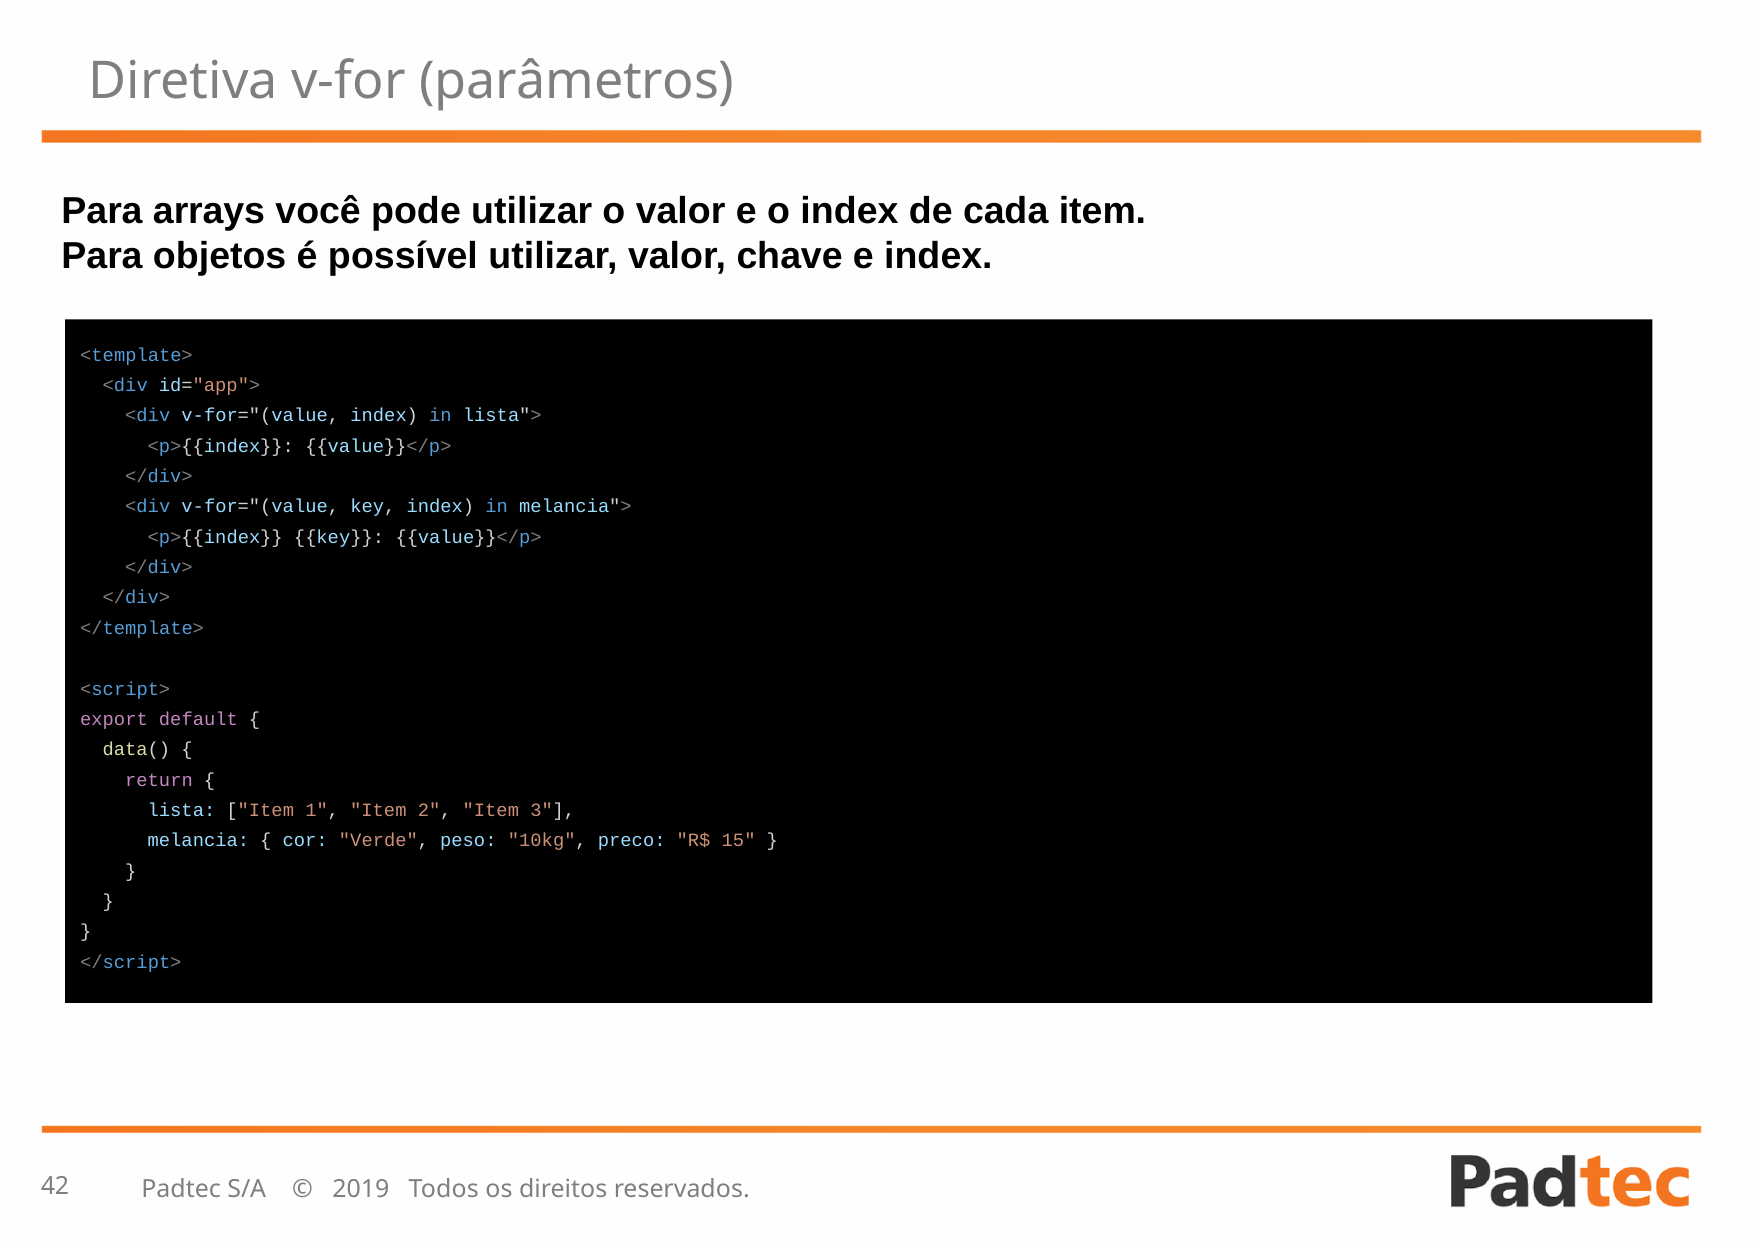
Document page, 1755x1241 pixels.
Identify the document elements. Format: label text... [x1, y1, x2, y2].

title Diretiva v-for (parâmetros) [73, 29, 1653, 127]
picture [0, 0, 1755, 1241]
text_box <template> <div id="app"> <div v-for="(value, index) in lista"> <p>{{index}}: {{value}}</p> </div> <div v-for="(value, key, index) in melancia"> <p>{{index}} {{key}}: {{value}}</p> </div> </div> </template> <script> export default { data() { return { lista: ["Item 1", "Item 2", "Item 3"], melancia: { cor: "Verde", peso: "10kg", preco: "R$ 15" } } } } </script> [65, 319, 1653, 1003]
text_box Para arrays você pode utilizar o valor e o index de cada item. Para objetos é possível utilizar, valor, chave e index. [46, 171, 1688, 296]
